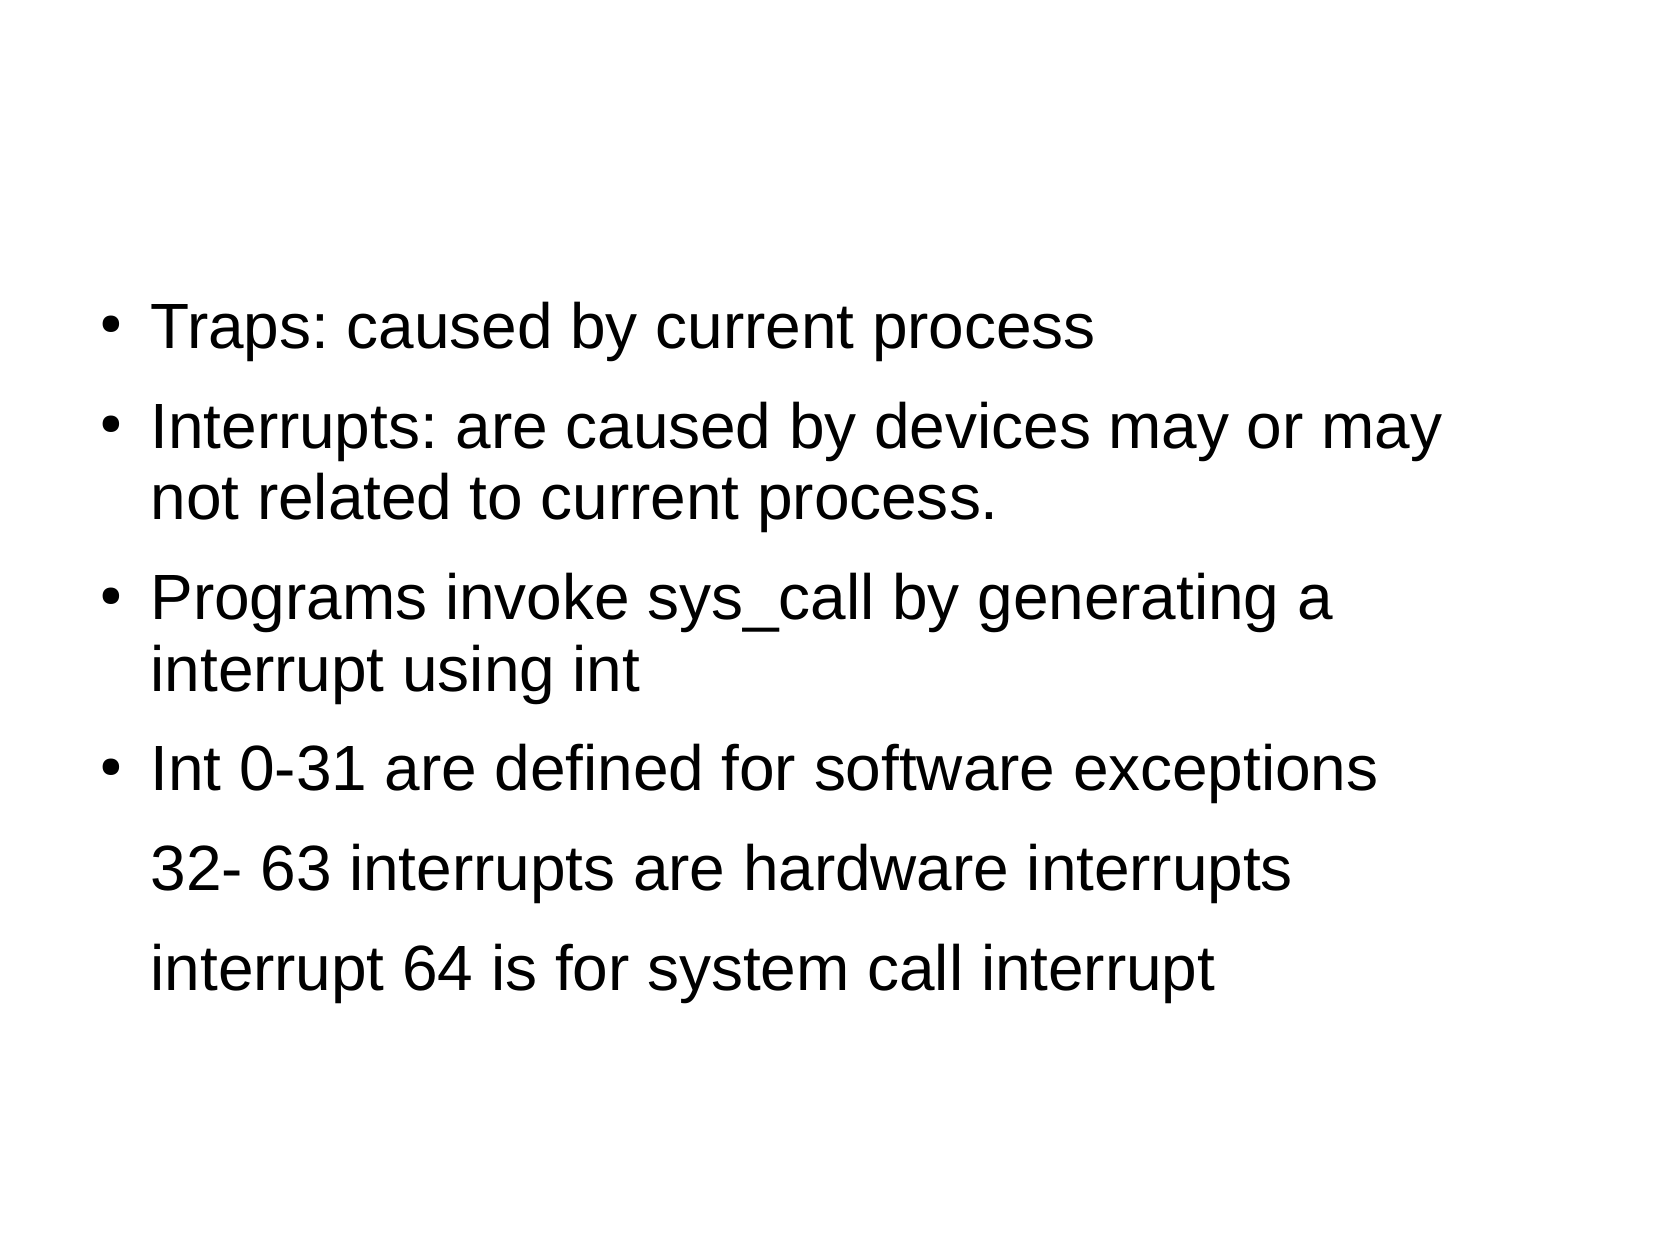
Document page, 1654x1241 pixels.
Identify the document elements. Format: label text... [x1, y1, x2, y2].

list Traps: caused by current process Interrupts: are caused by devices may or may not related to current process. Programs invoke sys_call by generating a interrupt using int Int 0-31 are defined for software exceptions 32- 63 interrupts are hardware interrupts interrupt 64 is for system call interrupt [82, 290, 1538, 1010]
